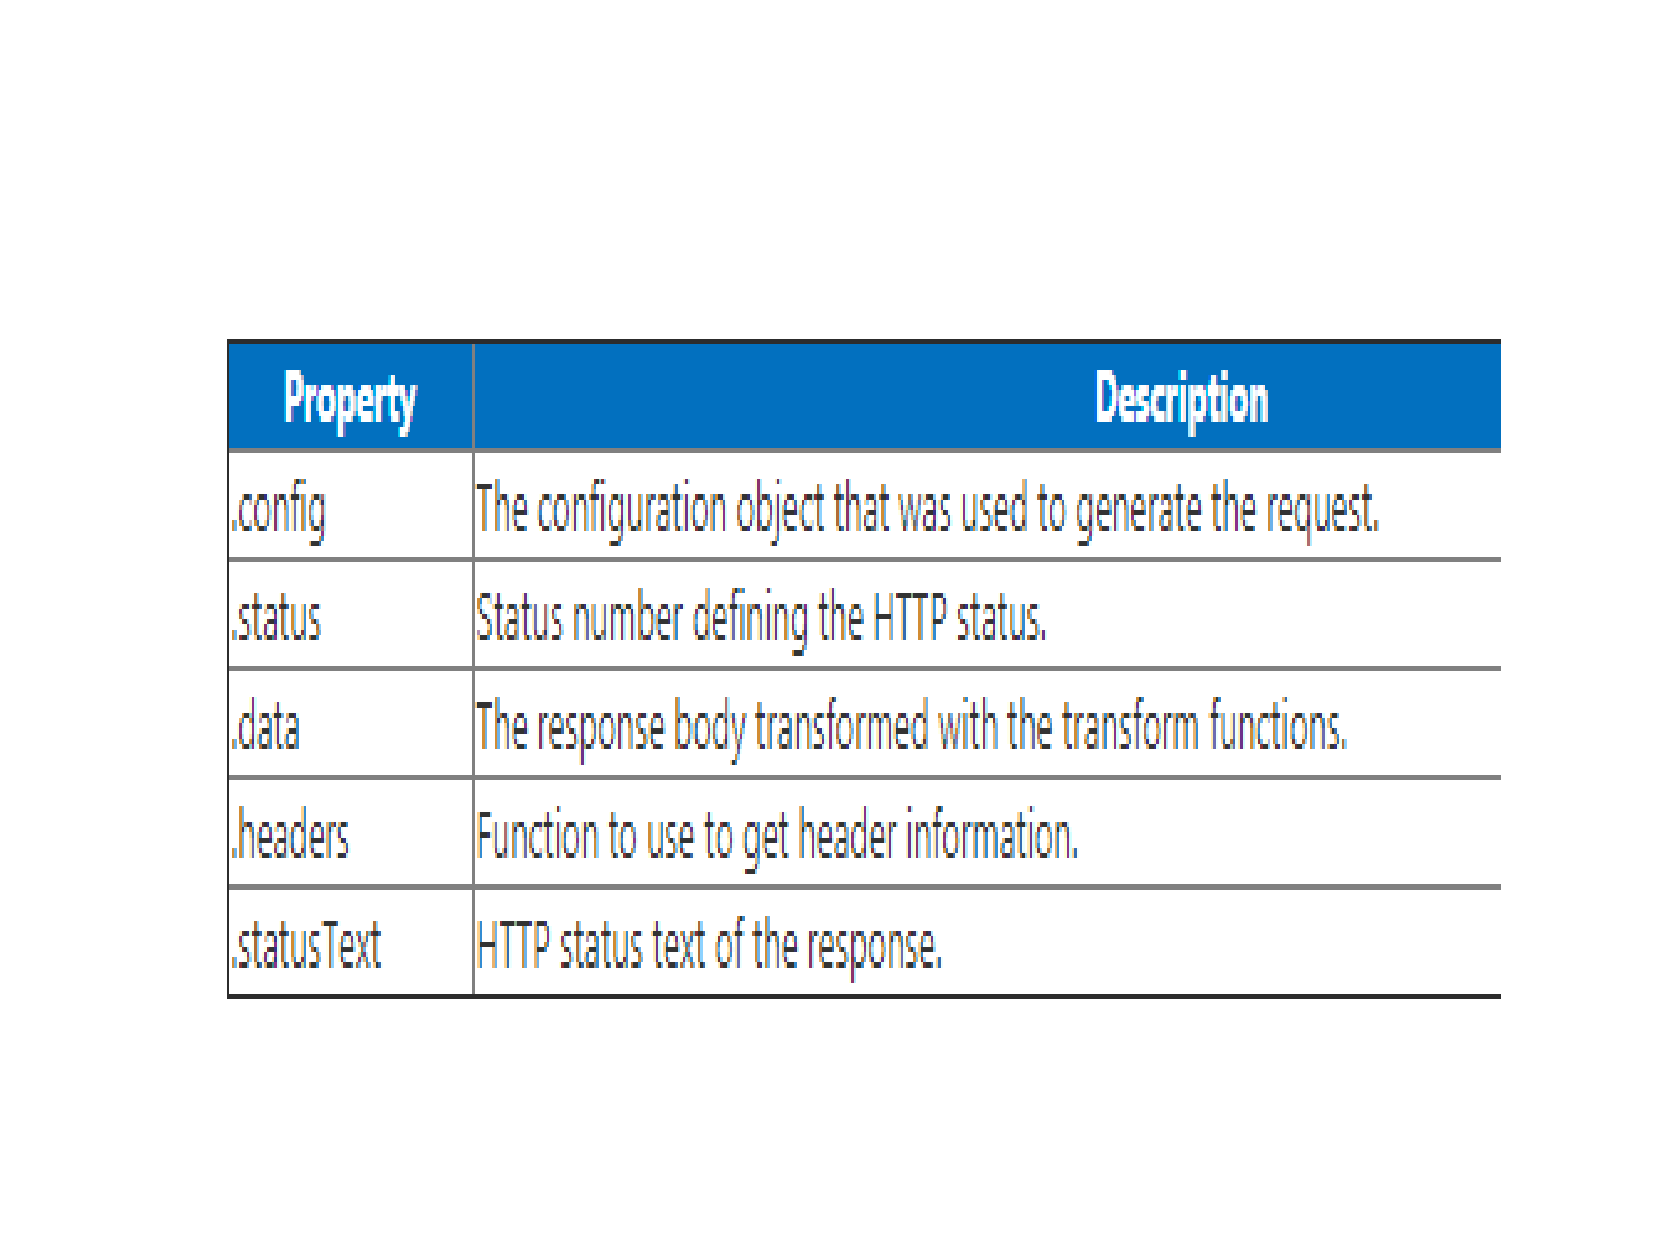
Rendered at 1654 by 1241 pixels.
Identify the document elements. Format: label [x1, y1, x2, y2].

picture [225, 339, 1501, 1021]
